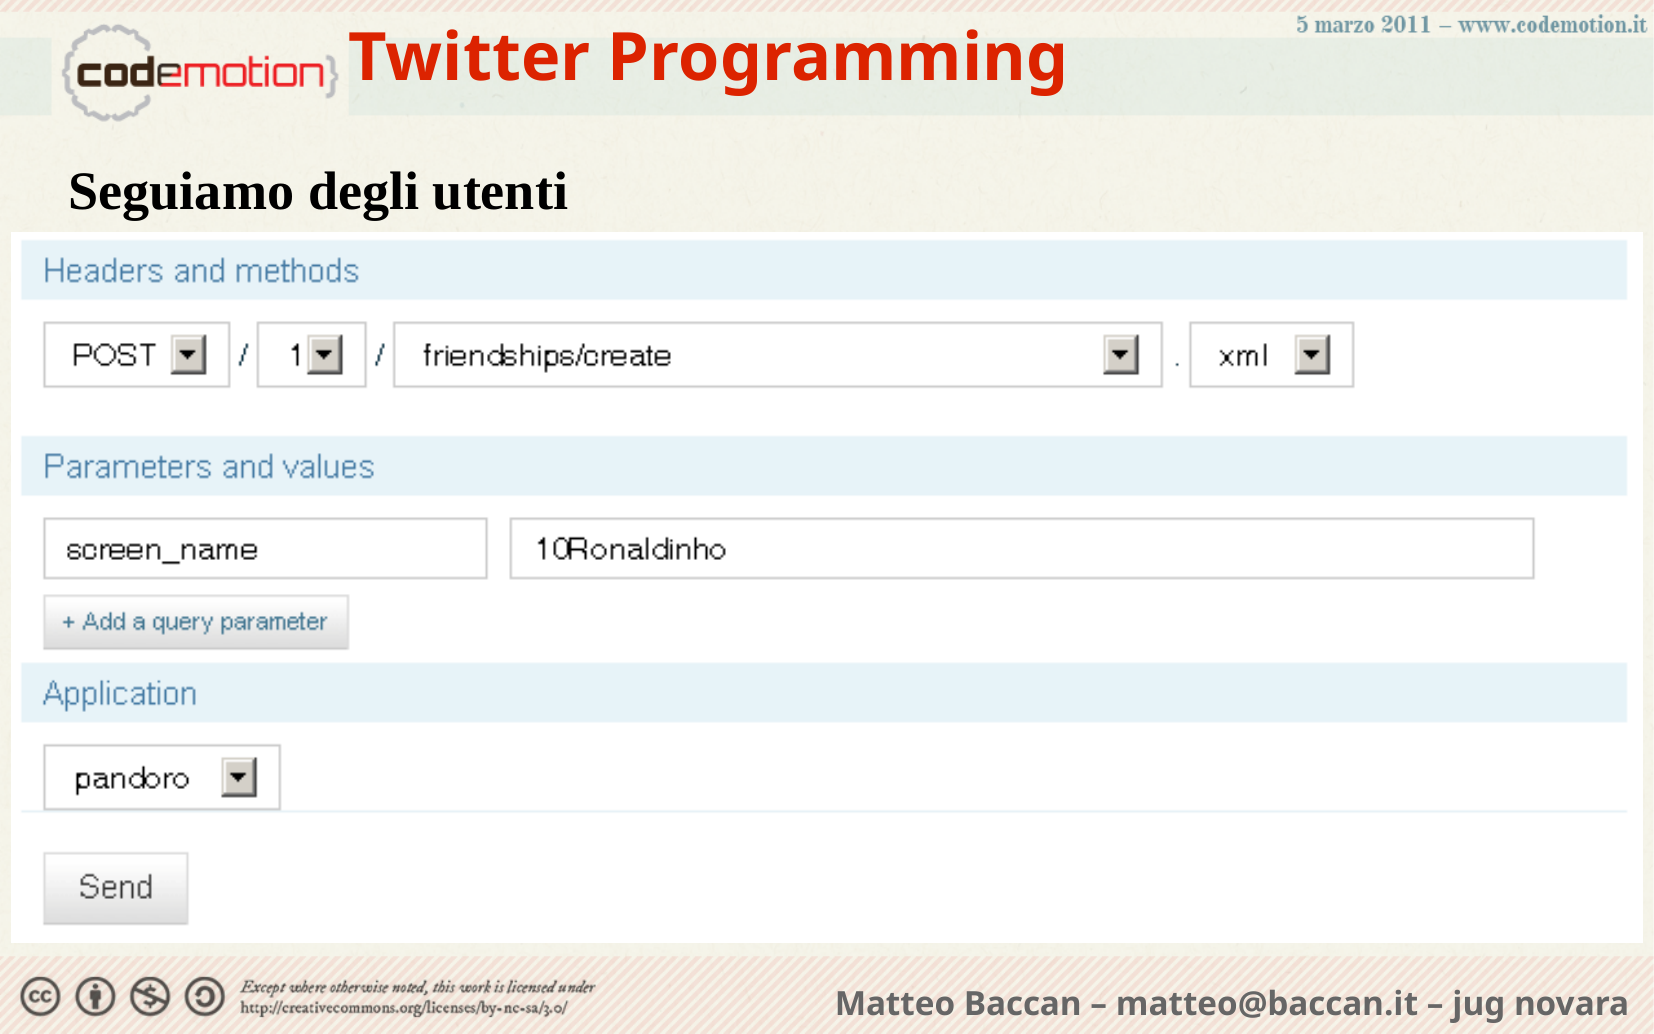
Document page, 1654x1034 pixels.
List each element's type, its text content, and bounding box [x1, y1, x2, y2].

picture [0, 0, 1654, 1034]
title Twitter Programming [348, 5, 1609, 103]
text_box Seguiamo degli utenti [53, 154, 1609, 232]
